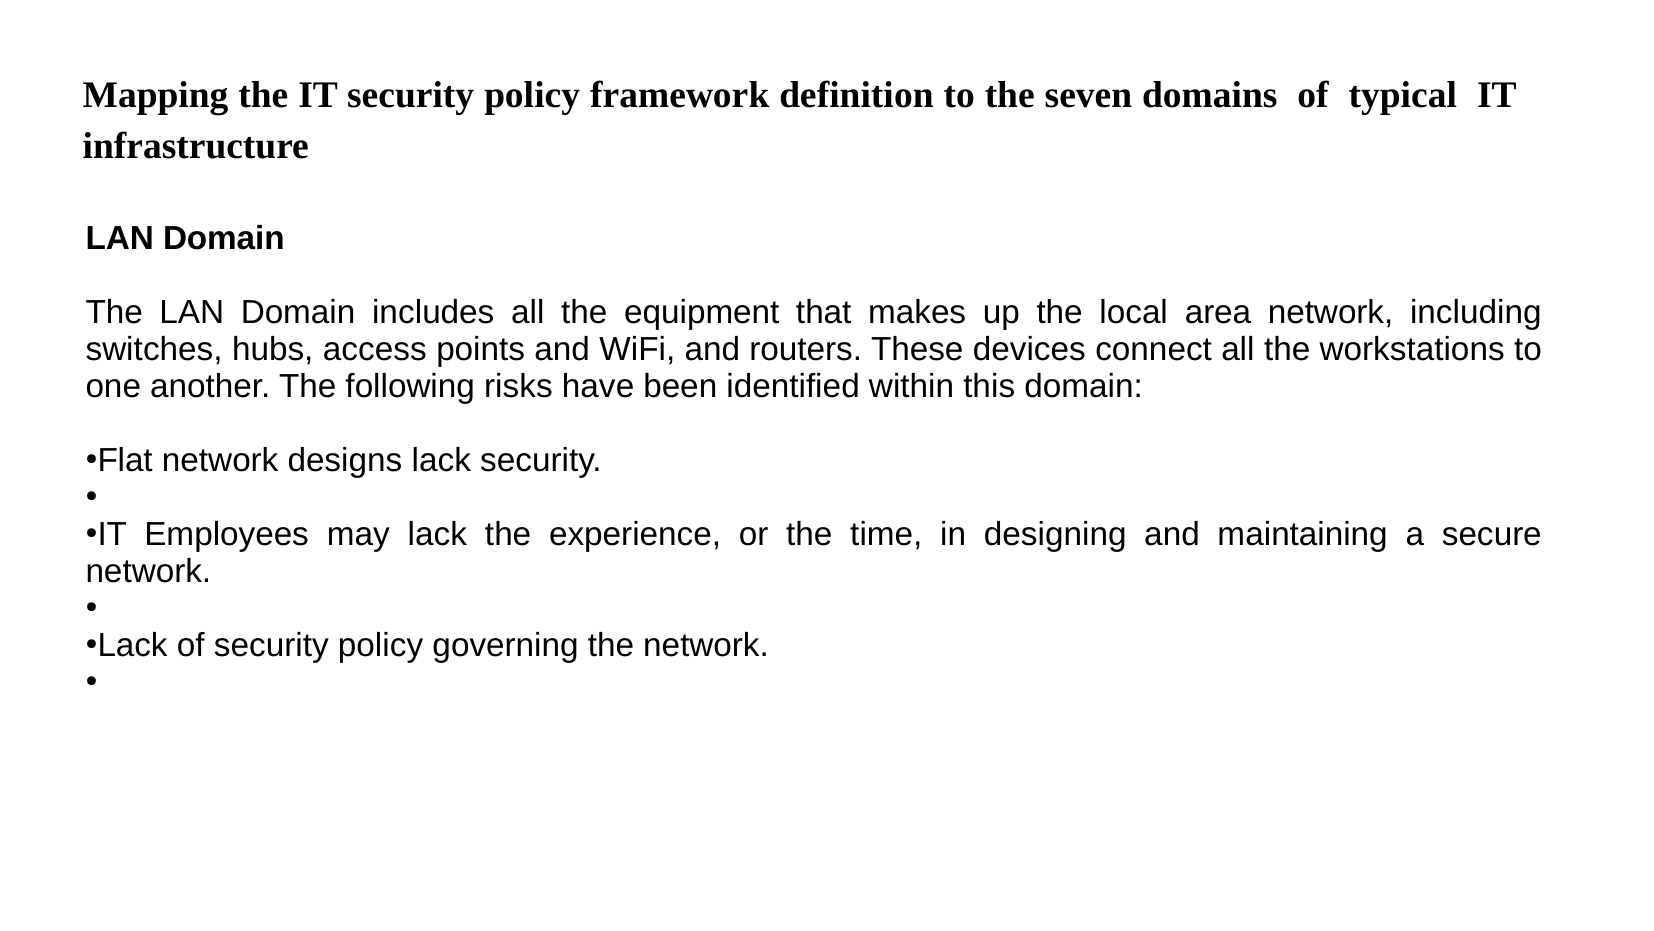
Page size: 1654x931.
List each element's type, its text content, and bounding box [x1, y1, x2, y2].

title Mapping the IT security policy framework definition to the seven domains of typical IT infrastructure [82, 62, 1607, 159]
text_box LAN Domain The LAN Domain includes all the equipment that makes up the local area network, including switches, hubs, access points and WiFi, and routers. These devices connect all the workstations to one another. The following risks have been identified within this domain: Flat network designs lack security. IT Employees may lack the experience, or the time, in designing and maintaining a secure network. Lack of security policy governing the network. [70, 211, 1560, 769]
